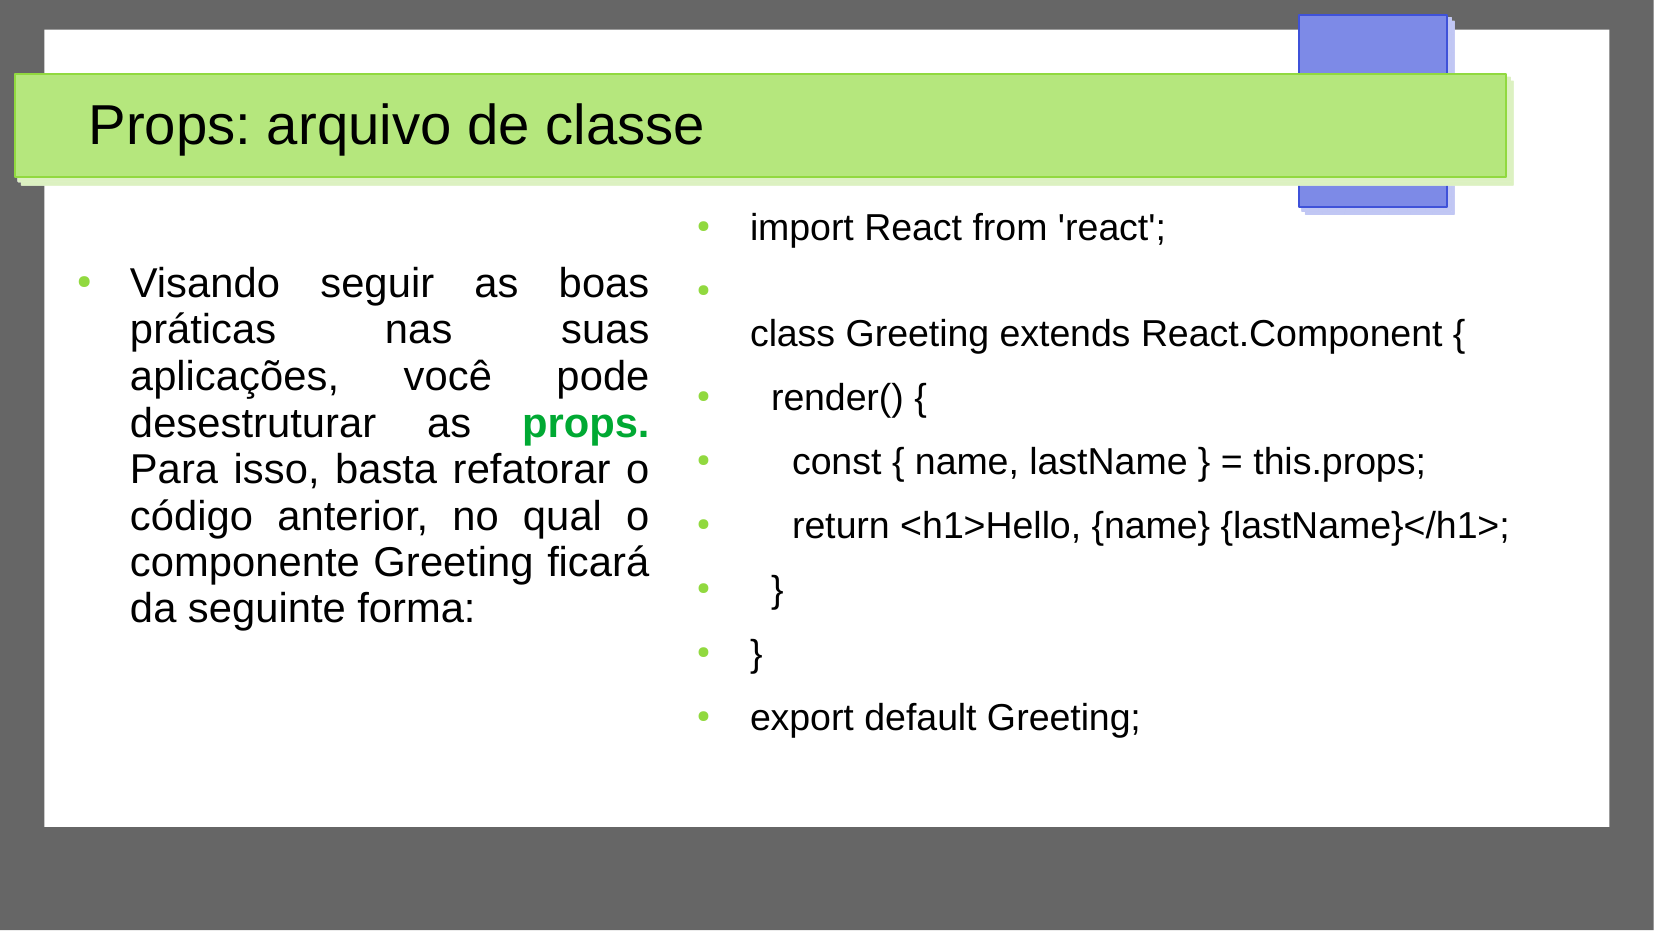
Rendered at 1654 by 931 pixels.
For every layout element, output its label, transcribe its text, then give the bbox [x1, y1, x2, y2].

list import React from 'react'; class Greeting extends React.Component { render() { const { name, lastName } = this.props; return <h1>Hello, {name} {lastName}</h1>; } } export default Greeting; [679, 206, 1601, 846]
list Visando seguir as boas práticas nas suas aplicações, você pode desestruturar as props. Para isso, basta refatorar o código anterior, no qual o componente Greeting ficará da seguinte forma: [59, 259, 650, 762]
title Props: arquivo de classe [88, 73, 1506, 178]
